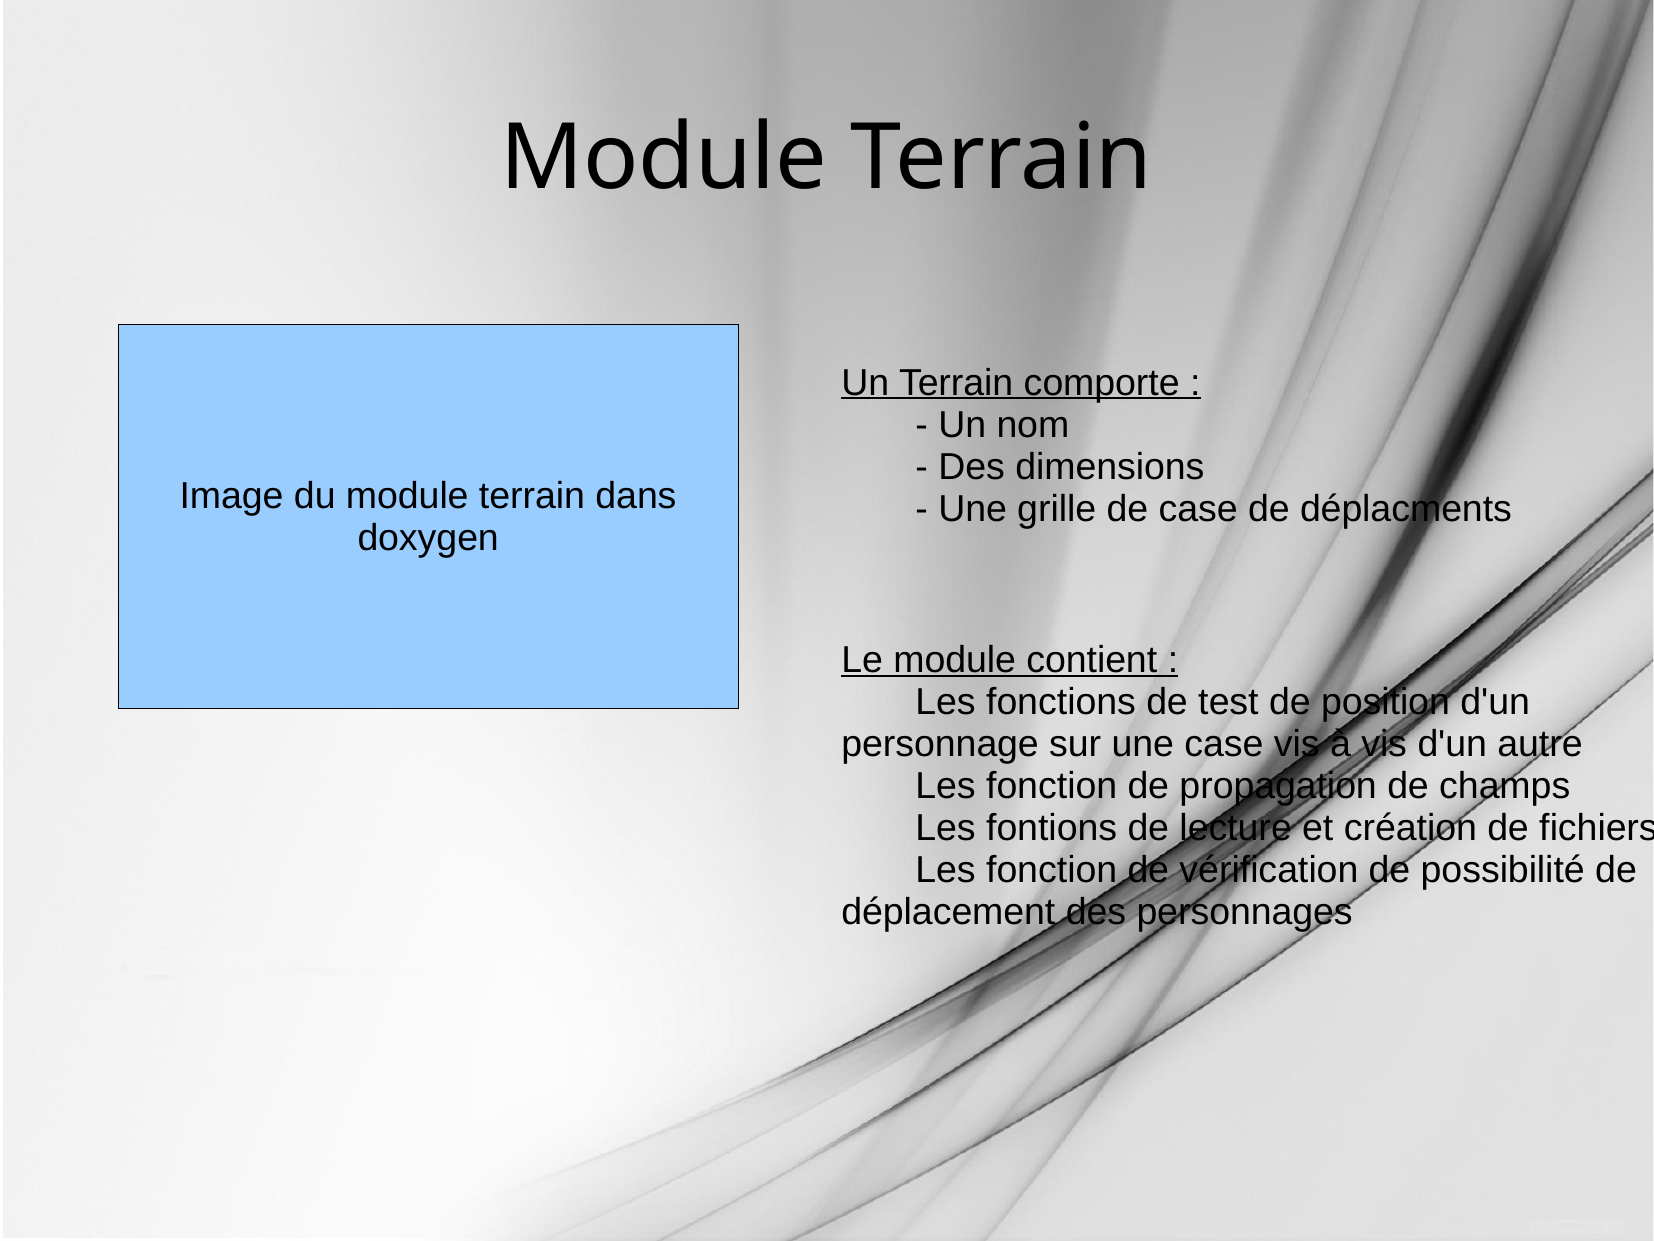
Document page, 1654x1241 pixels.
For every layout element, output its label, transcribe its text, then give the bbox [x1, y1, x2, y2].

picture [3, 0, 1654, 1241]
title Module Terrain [82, 49, 1571, 257]
text_box Image du module terrain dans doxygen [118, 324, 739, 709]
text_box Un Terrain comporte : - Un nom - Des dimensions - Une grille de case de déplacments [826, 353, 1527, 537]
text_box Le module contient : Les fonctions de test de position d'un personnage sur une case vis à vis d'un autre Les fonction de propagation de champs Les fontions de lecture et création de fichiers Les fonction de vérification de possibilité de déplacement des personnages [826, 631, 1654, 941]
